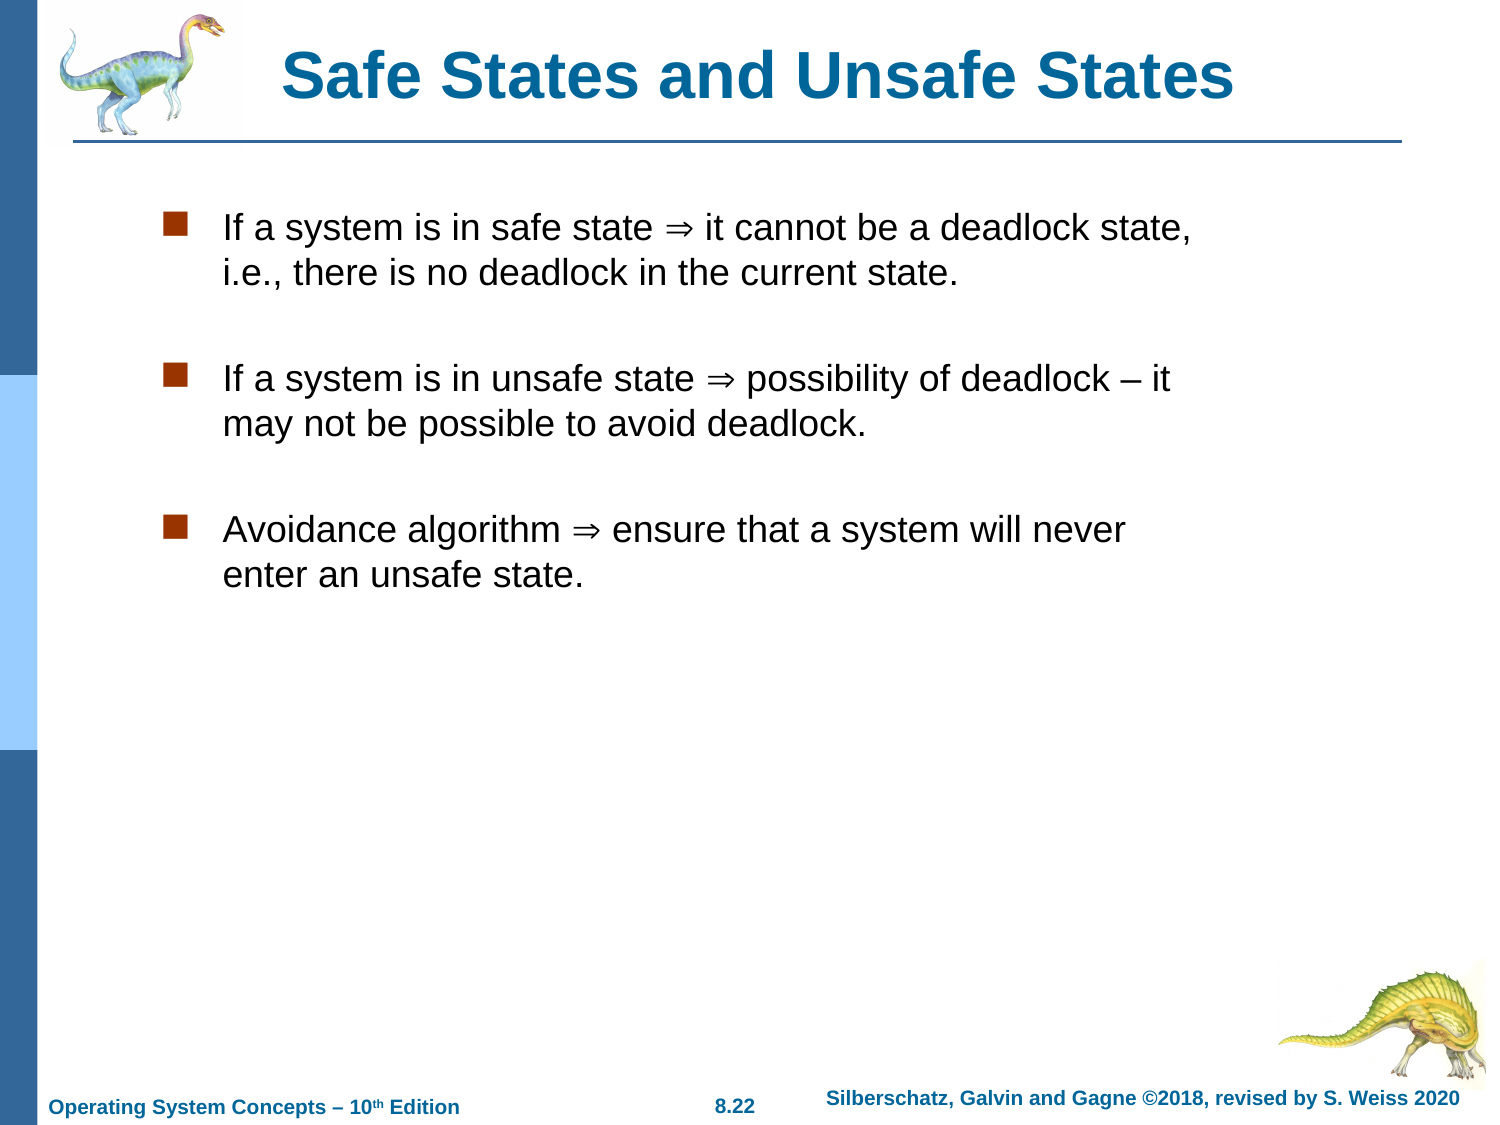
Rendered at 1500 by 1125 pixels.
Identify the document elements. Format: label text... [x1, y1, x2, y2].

picture [46, 0, 243, 149]
list If a system is in safe state  it cannot be a deadlock state, i.e., there is no deadlock in the current state. If a system is in unsafe state  possibility of deadlock – it may not be possible to avoid deadlock. Avoidance algorithm  ensure that a system will never enter an unsafe state. [151, 195, 1234, 920]
picture [1275, 959, 1486, 1095]
title Safe States and Unsafe States [75, 24, 1426, 120]
